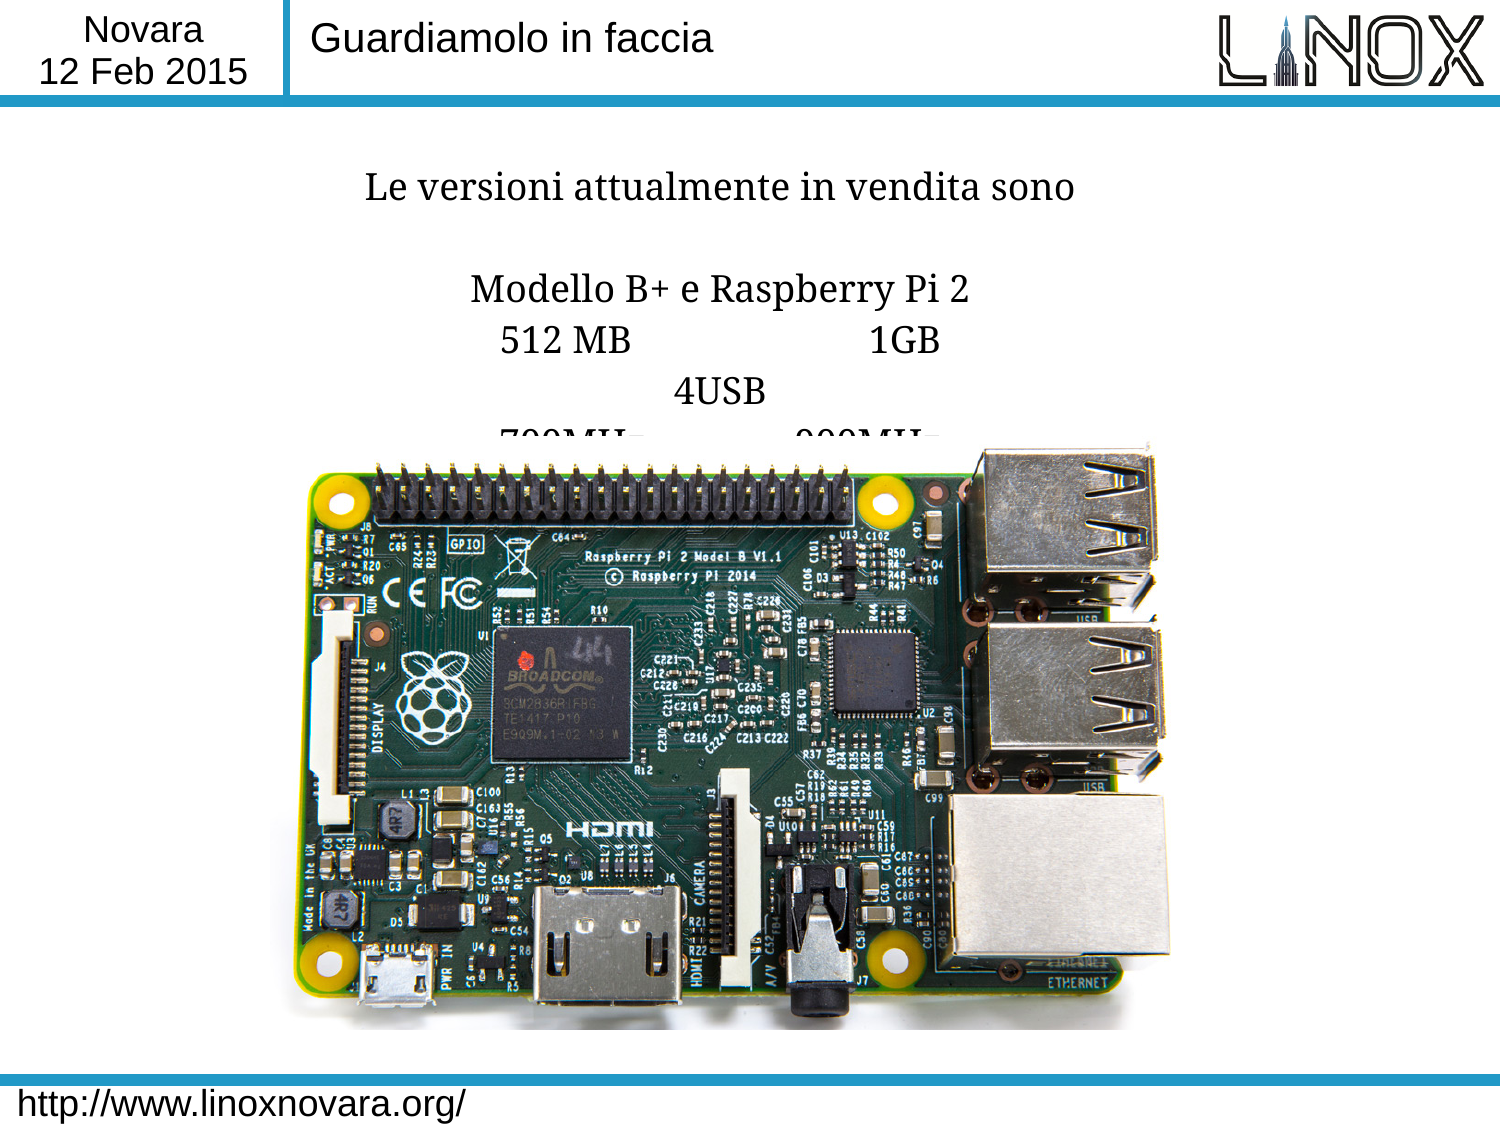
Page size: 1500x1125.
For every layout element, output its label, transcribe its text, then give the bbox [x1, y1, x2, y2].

picture [0, 1074, 1500, 1086]
text_box Le versioni attualmente in vendita sono Modello B+ e Raspberry Pi 2 512 MB 1GB 4USB 700MHz 900MHz [295, 153, 1146, 436]
picture [270, 436, 1193, 1030]
list Guardiamolo in faccia [295, 7, 1321, 83]
picture [0, 0, 1500, 107]
